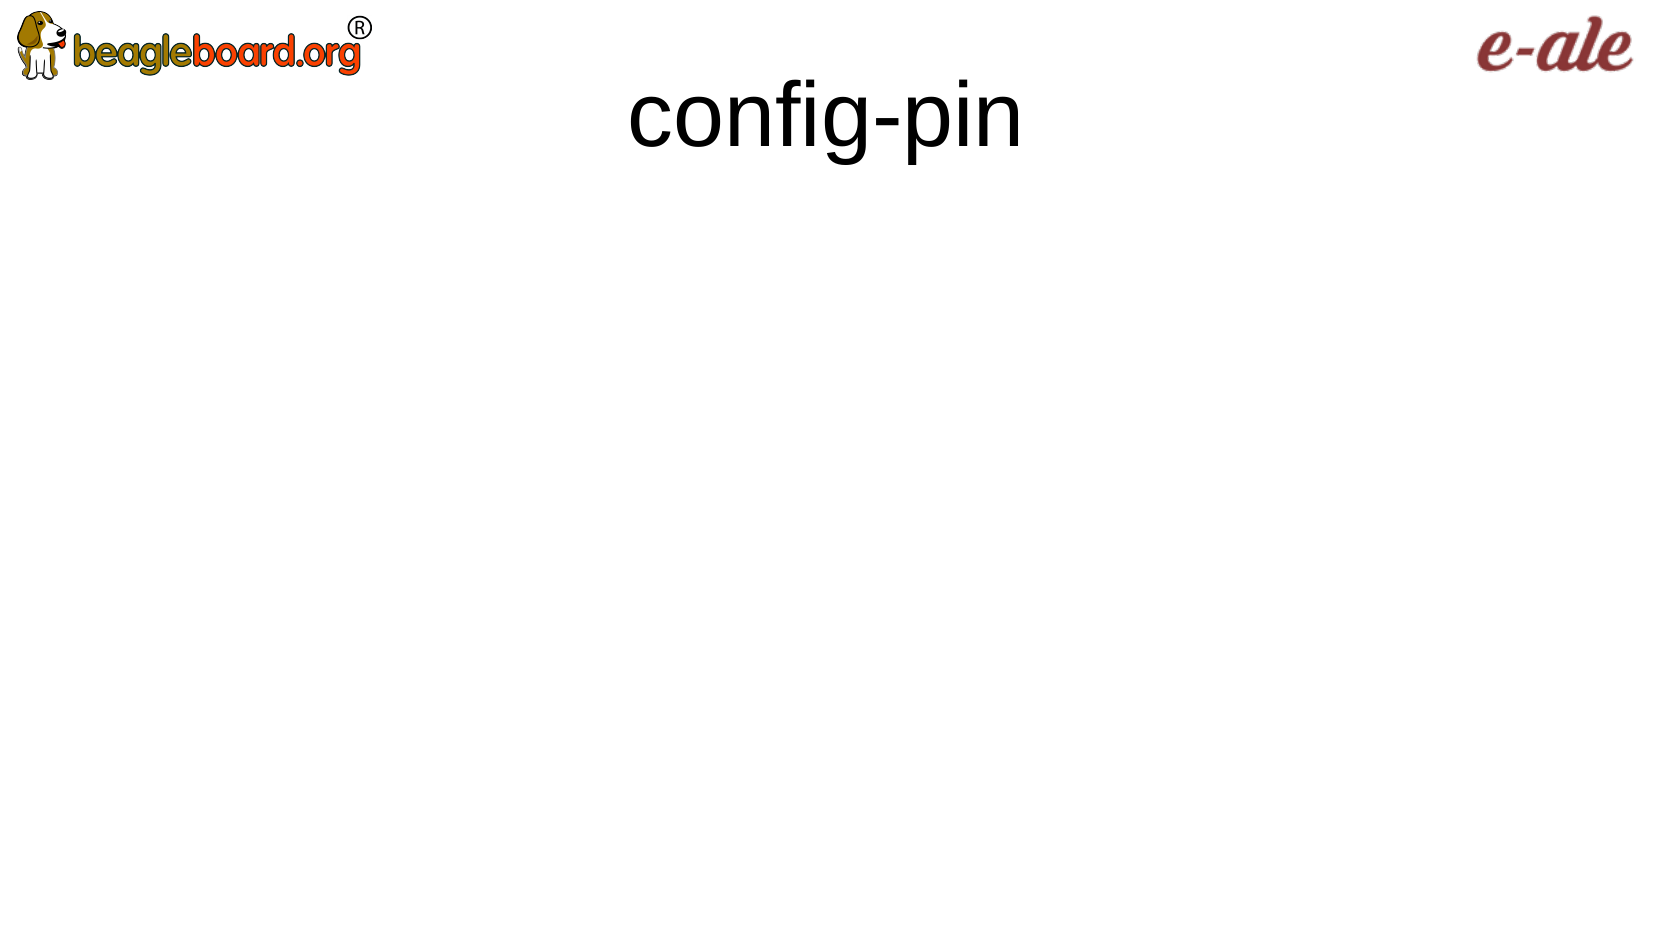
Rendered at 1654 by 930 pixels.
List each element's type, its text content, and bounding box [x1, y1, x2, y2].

picture [1475, 14, 1636, 74]
picture [17, 11, 372, 80]
title config-pin [82, 37, 1571, 193]
